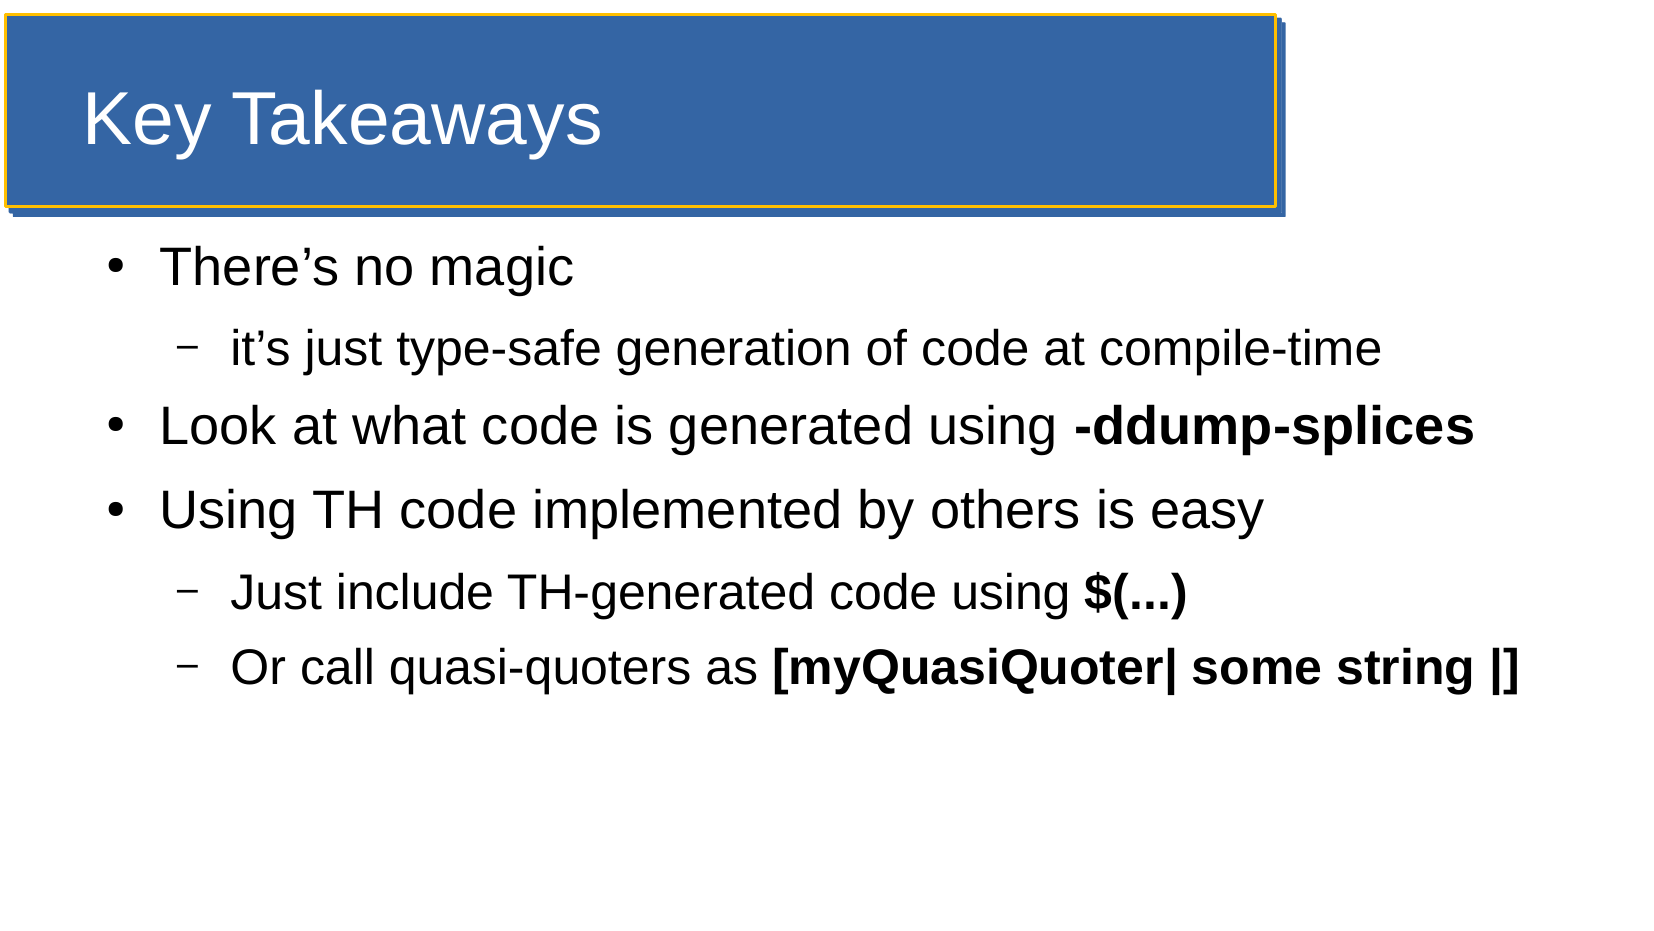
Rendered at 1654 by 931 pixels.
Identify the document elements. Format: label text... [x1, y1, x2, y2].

title Key Takeaways [82, 44, 1235, 192]
list There’s no magic it’s just type-safe generation of code at compile-time Look at what code is generated using -ddump-splices Using TH code implemented by others is easy Just include TH-generated code using $(...) Or call quasi-quoters as [myQuasiQuoter| some string |] [88, 236, 1565, 798]
